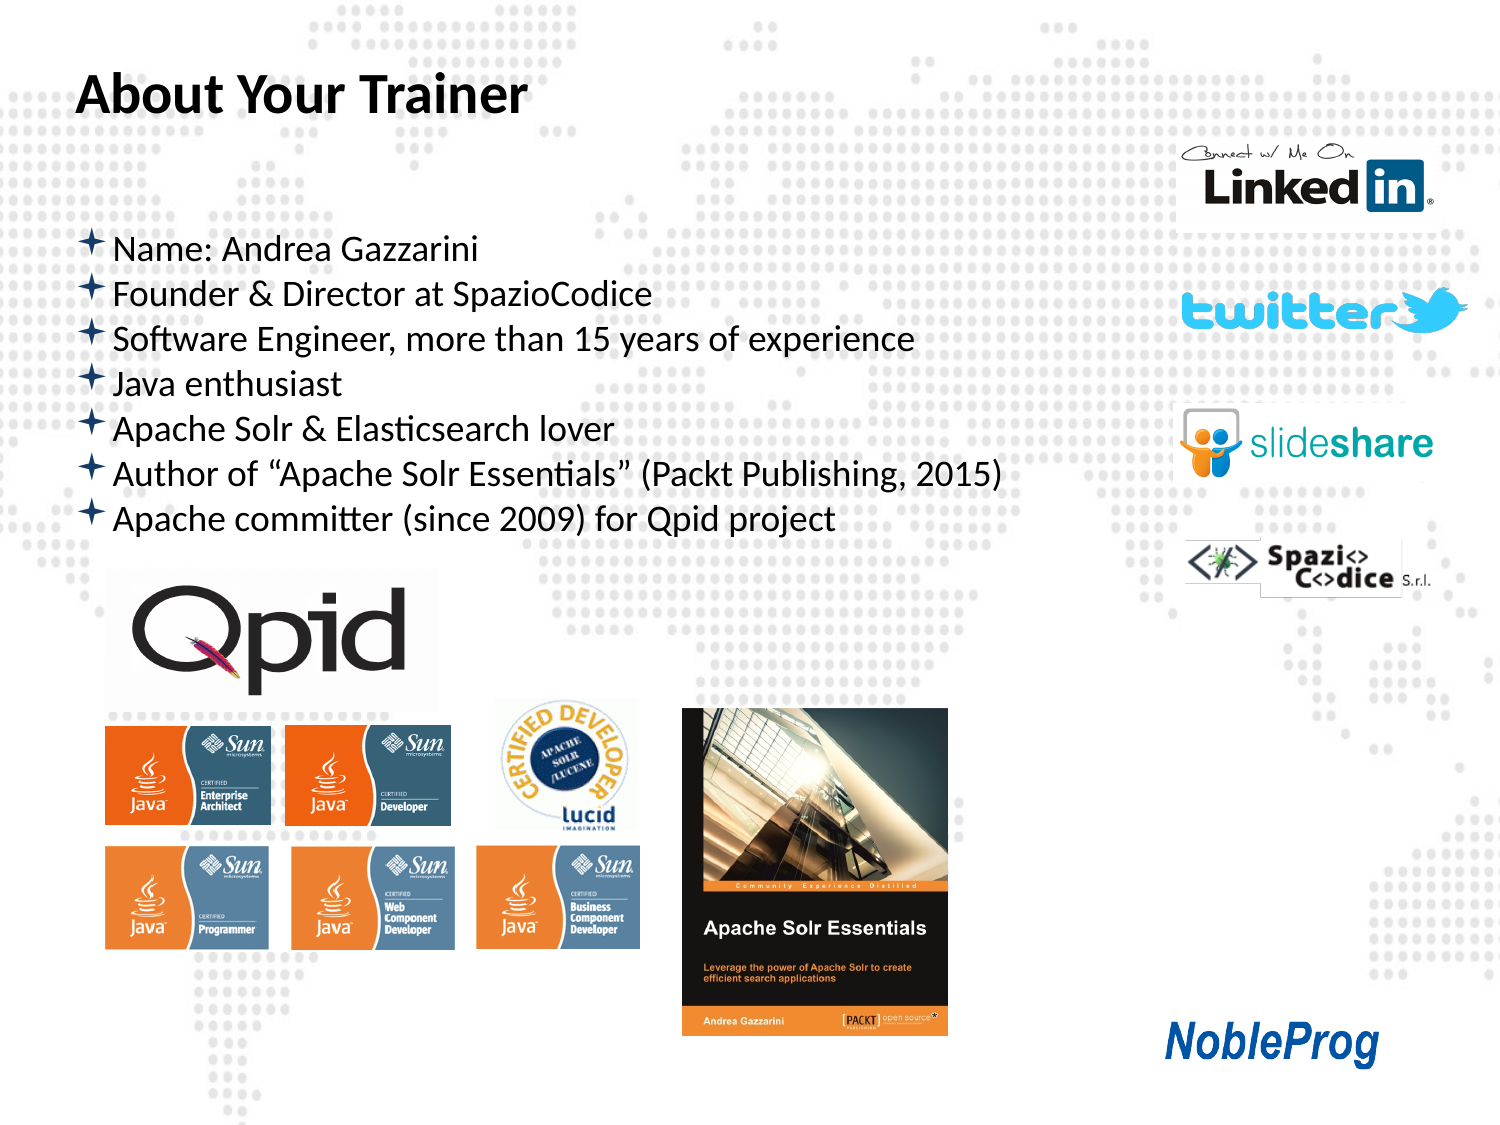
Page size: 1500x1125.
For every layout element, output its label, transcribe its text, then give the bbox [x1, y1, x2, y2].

picture [0, 0, 1500, 1125]
text_box Name: Andrea Gazzarini Founder & Director at SpazioCodice Software Engineer, more than 15 years of experience Java enthusiast Apache Solr & Elasticsearch lover Author of “Apache Solr Essentials” (Packt Publishing, 2015) Apache committer (since 2009) for Qpid project [75, 223, 1425, 921]
text_box About Your Trainer [75, 55, 1425, 181]
